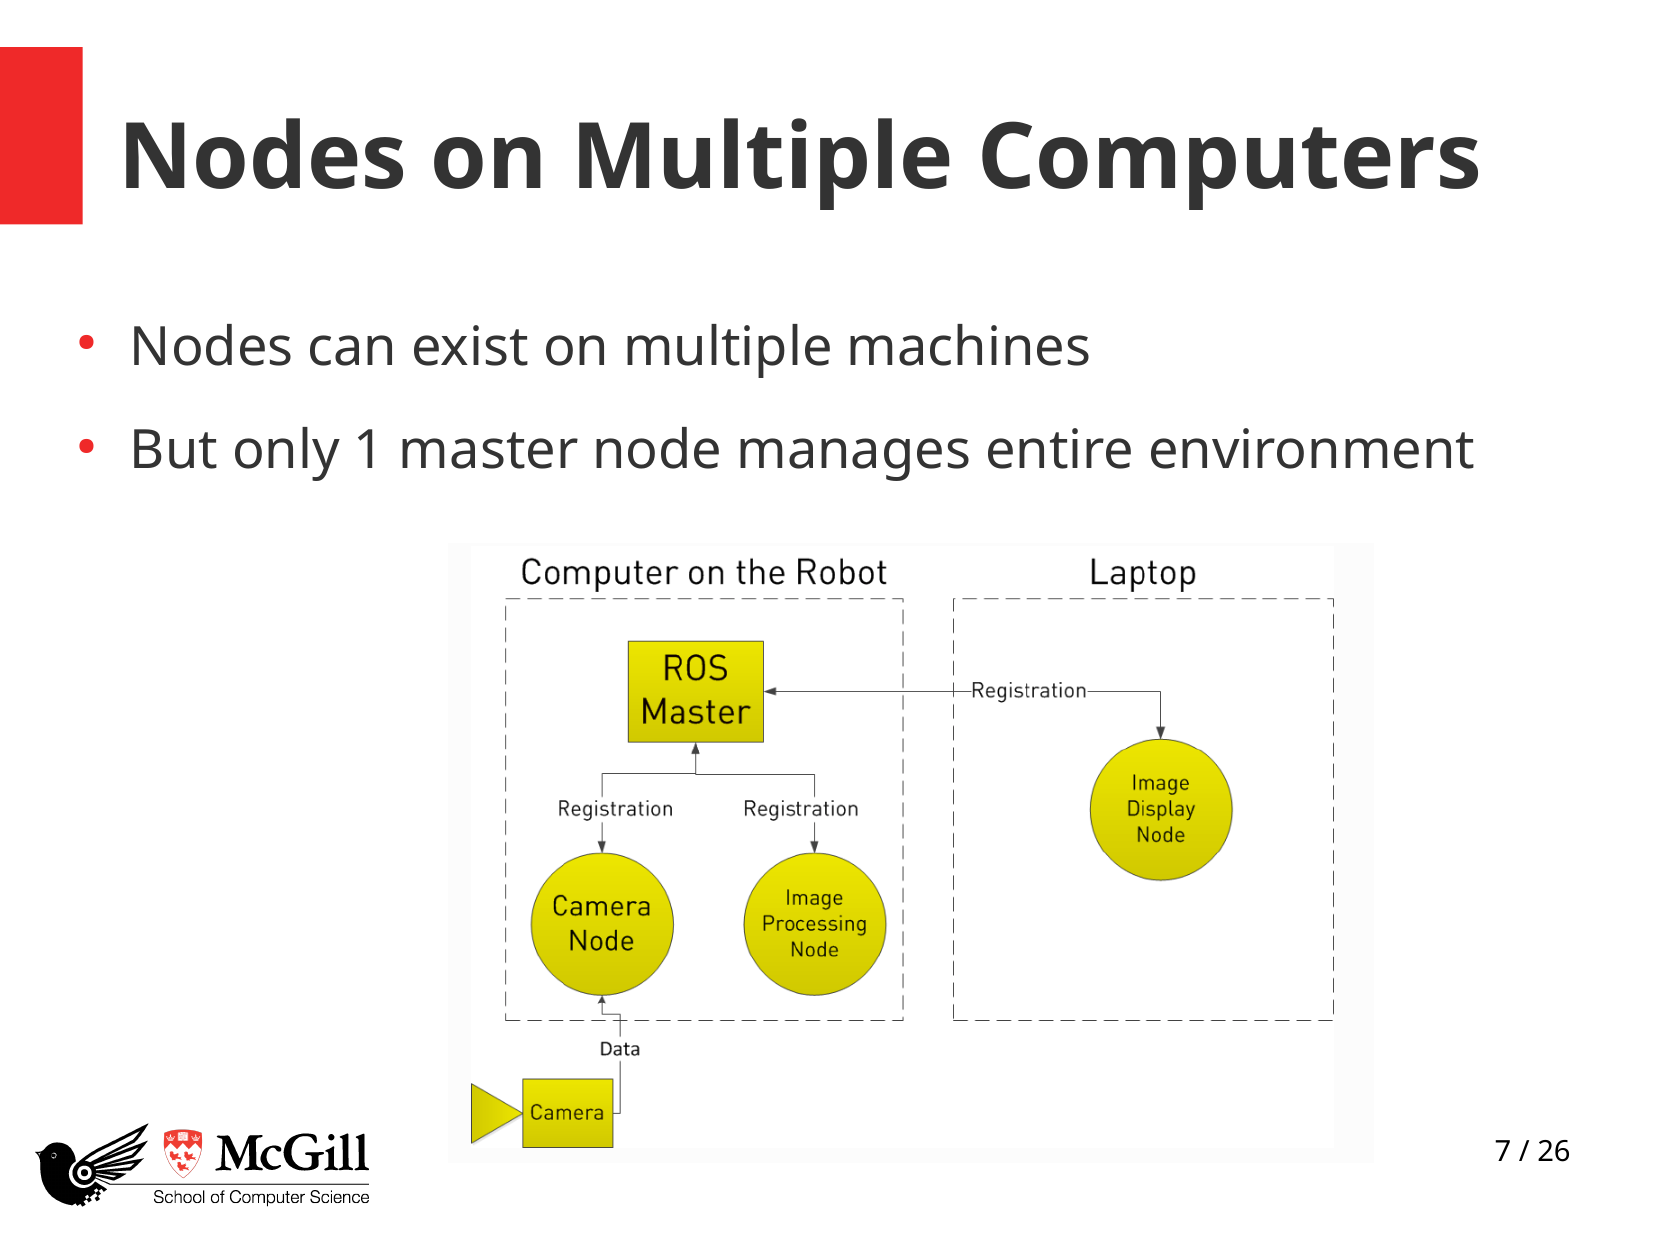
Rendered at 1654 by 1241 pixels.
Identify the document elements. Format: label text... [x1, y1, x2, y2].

picture [448, 543, 1374, 1163]
title Nodes on Multiple Computers [118, 45, 1571, 260]
list Nodes can exist on multiple machines But only 1 master node manages entire environment [59, 307, 1607, 554]
picture [35, 1110, 369, 1216]
